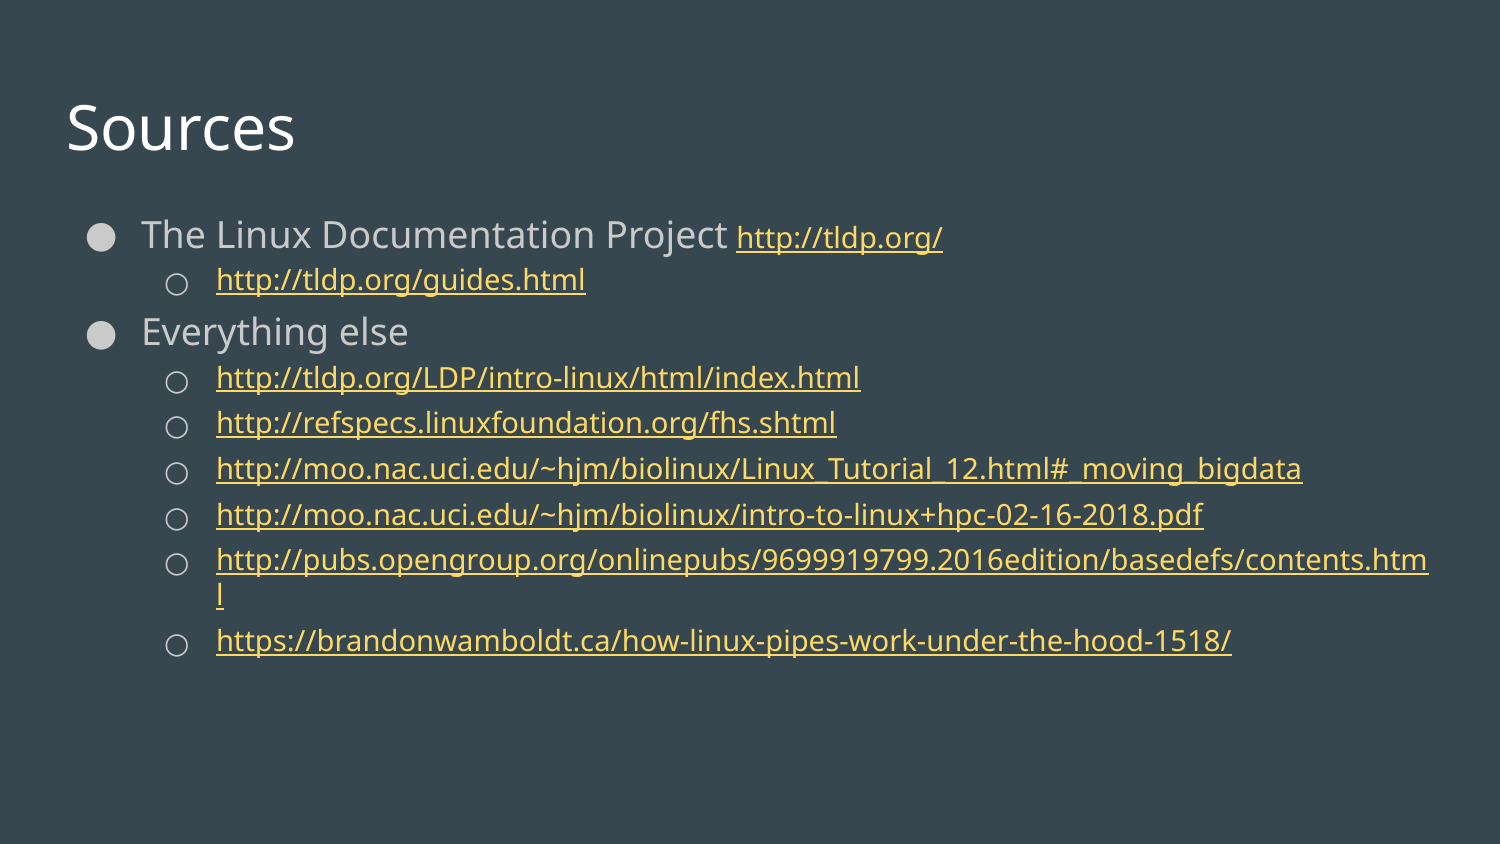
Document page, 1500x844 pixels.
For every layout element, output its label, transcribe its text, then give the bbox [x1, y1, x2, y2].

list The Linux Documentation Project http://tldp.org/ http://tldp.org/guides.html Everything else http://tldp.org/LDP/intro-linux/html/index.html http://refspecs.linuxfoundation.org/fhs.shtml http://moo.nac.uci.edu/~hjm/biolinux/Linux_Tutorial_12.html#_moving_bigdata http://moo.nac.uci.edu/~hjm/biolinux/intro-to-linux+hpc-02-16-2018.pdf http://pubs.opengroup.org/onlinepubs/9699919799.2016edition/basedefs/contents.html https://brandonwamboldt.ca/how-linux-pipes-work-under-the-hood-1518/ [51, 189, 1449, 750]
title Sources [51, 72, 1449, 167]
